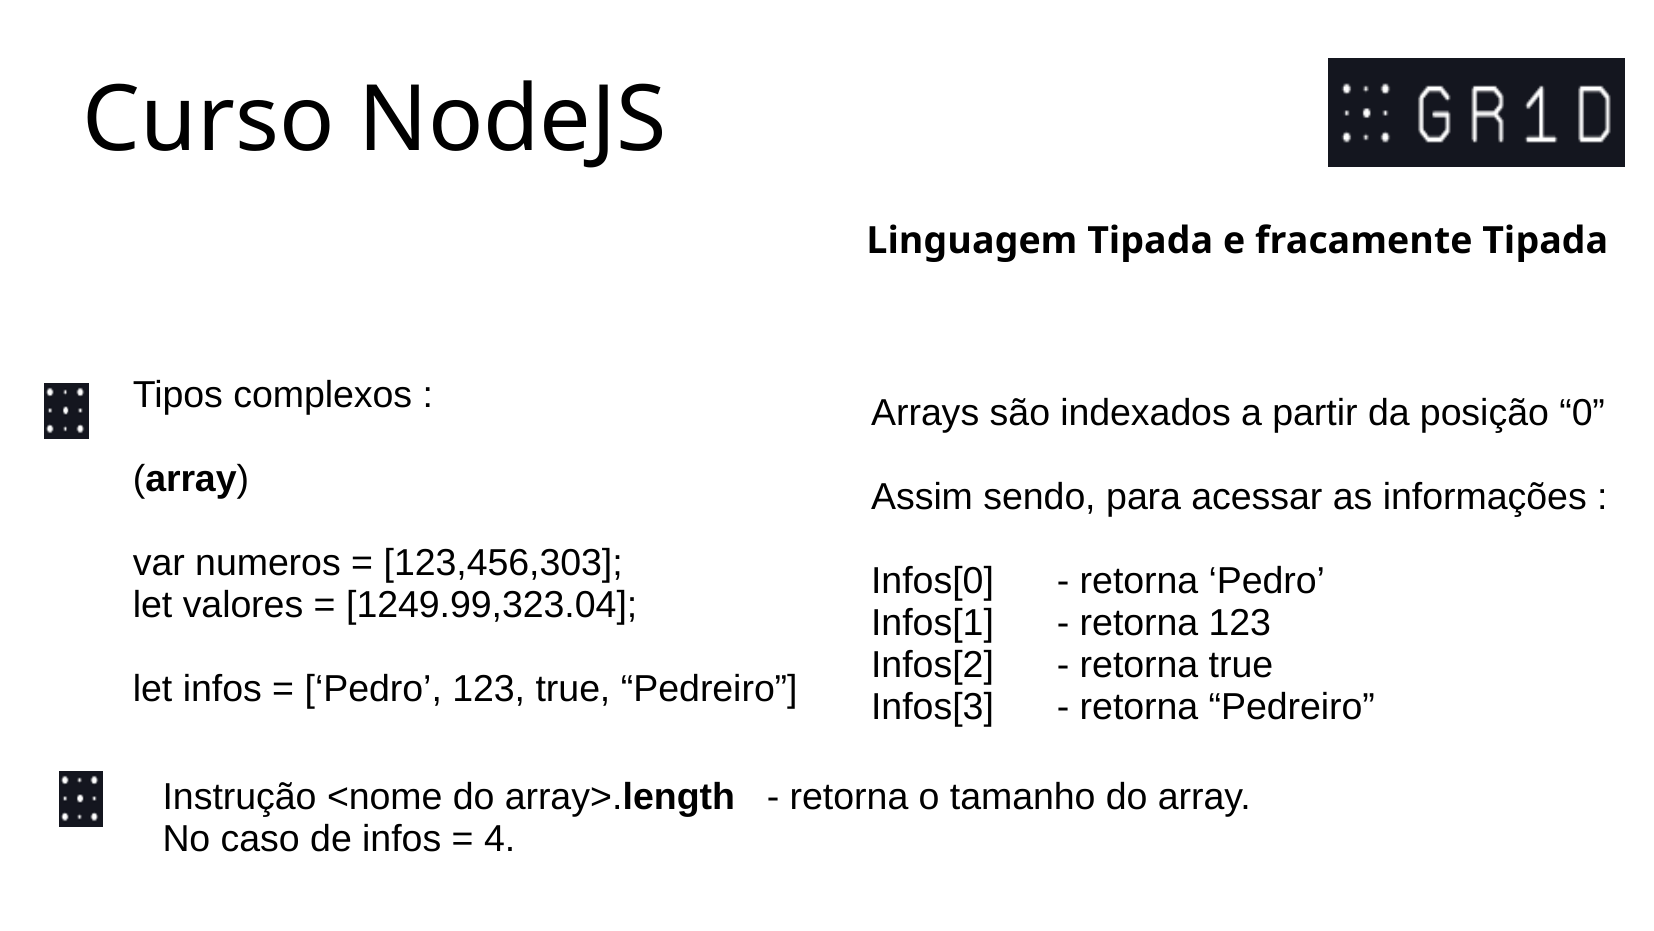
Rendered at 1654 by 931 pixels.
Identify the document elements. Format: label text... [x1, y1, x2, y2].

text_box Instrução <nome do array>.length - retorna o tamanho do array. No caso de infos = 4. [147, 767, 1625, 867]
text_box Linguagem Tipada e fracamente Tipada [118, 206, 1625, 264]
text_box Tipos complexos : (array) var numeros = [123,456,303]; let valores = [1249.99,323.04]; let infos = [‘Pedro’, 123, true, “Pedreiro”] [118, 365, 857, 759]
picture [59, 771, 103, 827]
title Curso NodeJS [82, 37, 1571, 193]
picture [1328, 58, 1625, 167]
text_box Arrays são indexados a partir da posição “0” Assim sendo, para acessar as informações : Infos[0] - retorna ‘Pedro’ Infos[1] - retorna 123 Infos[2] - retorna true Infos[3] - retorna “Pedreiro” [856, 383, 1625, 735]
picture [44, 383, 89, 439]
